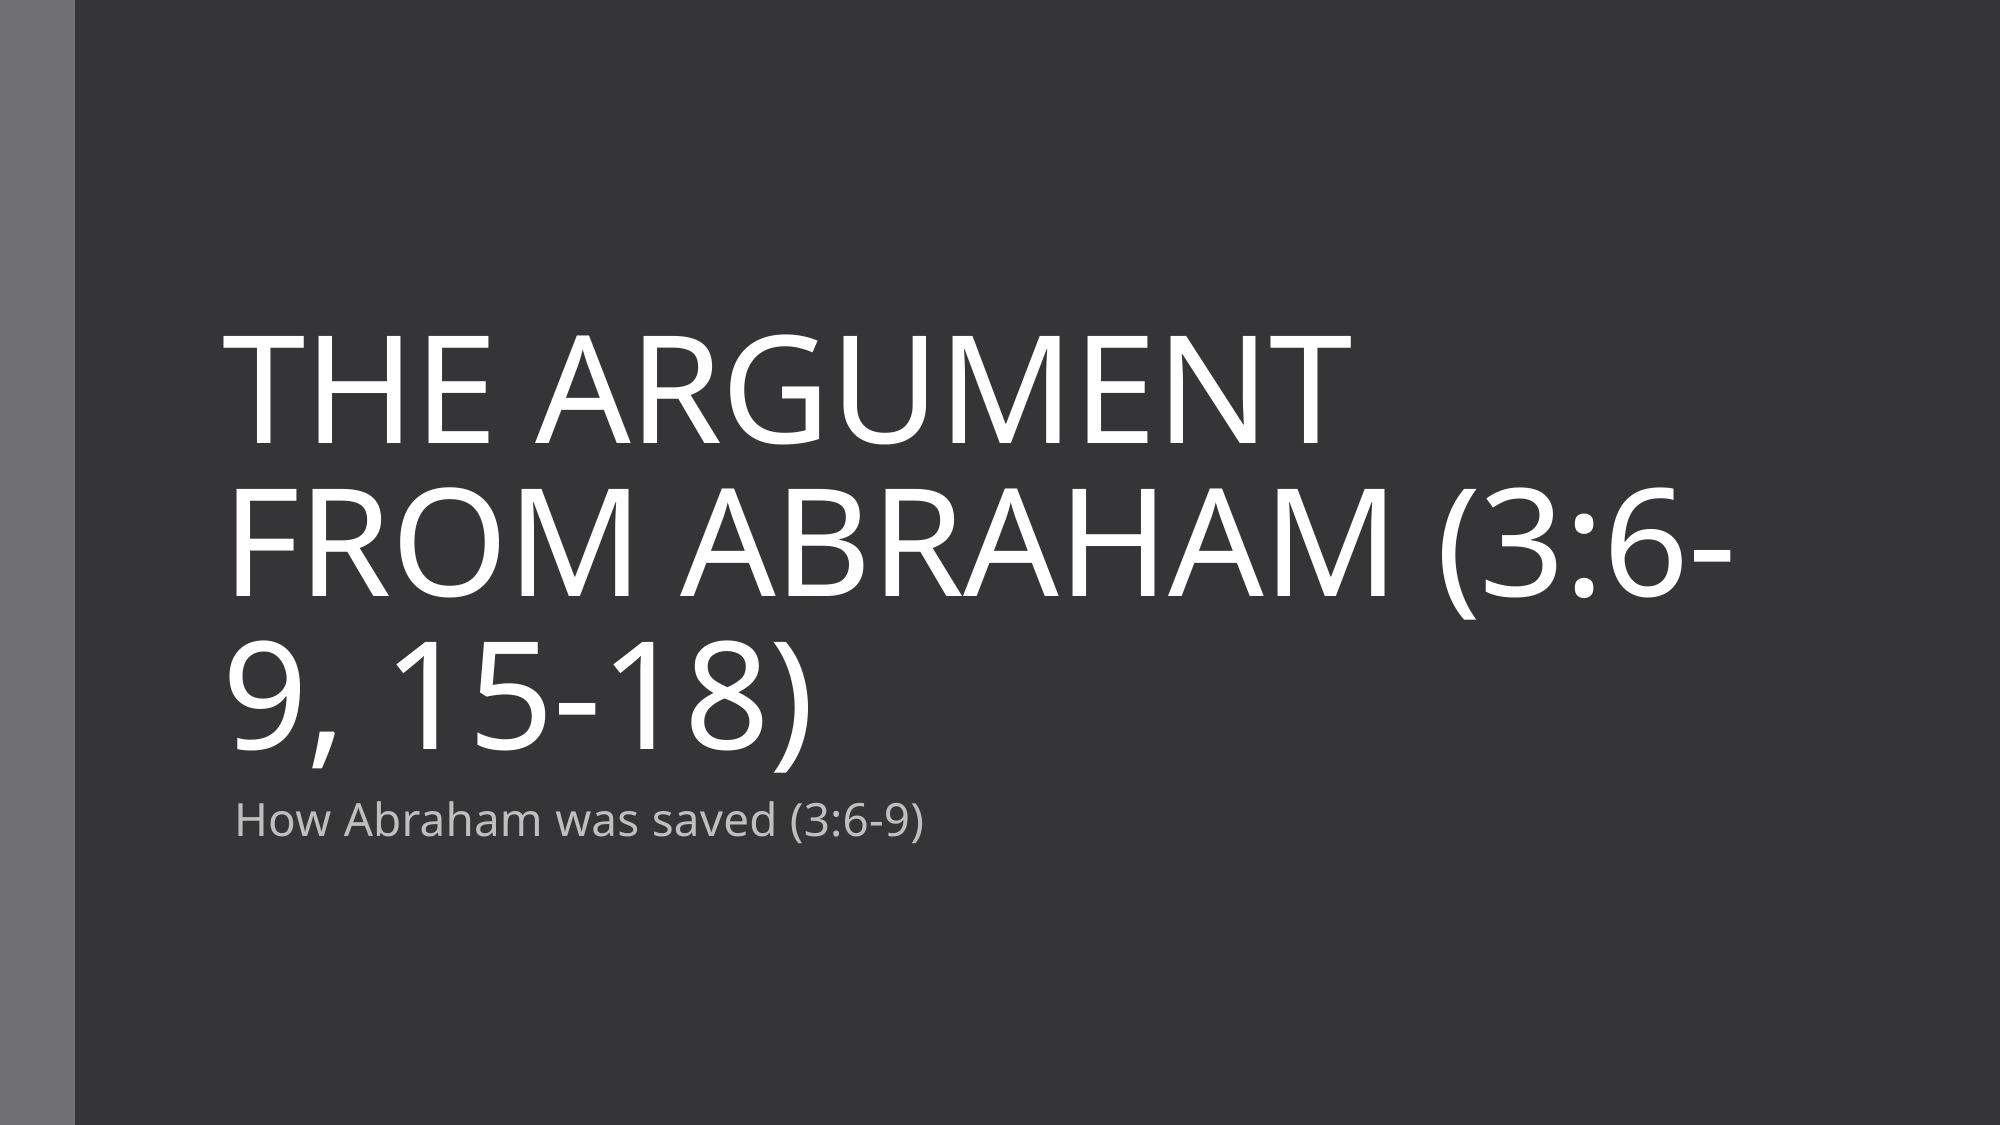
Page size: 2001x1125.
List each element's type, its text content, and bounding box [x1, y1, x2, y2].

subtitle How Abraham was saved (3:6-9) [206, 787, 1752, 1066]
title THE ARGUMENT FROM ABRAHAM (3:6-9, 15-18) [206, 124, 1752, 787]
